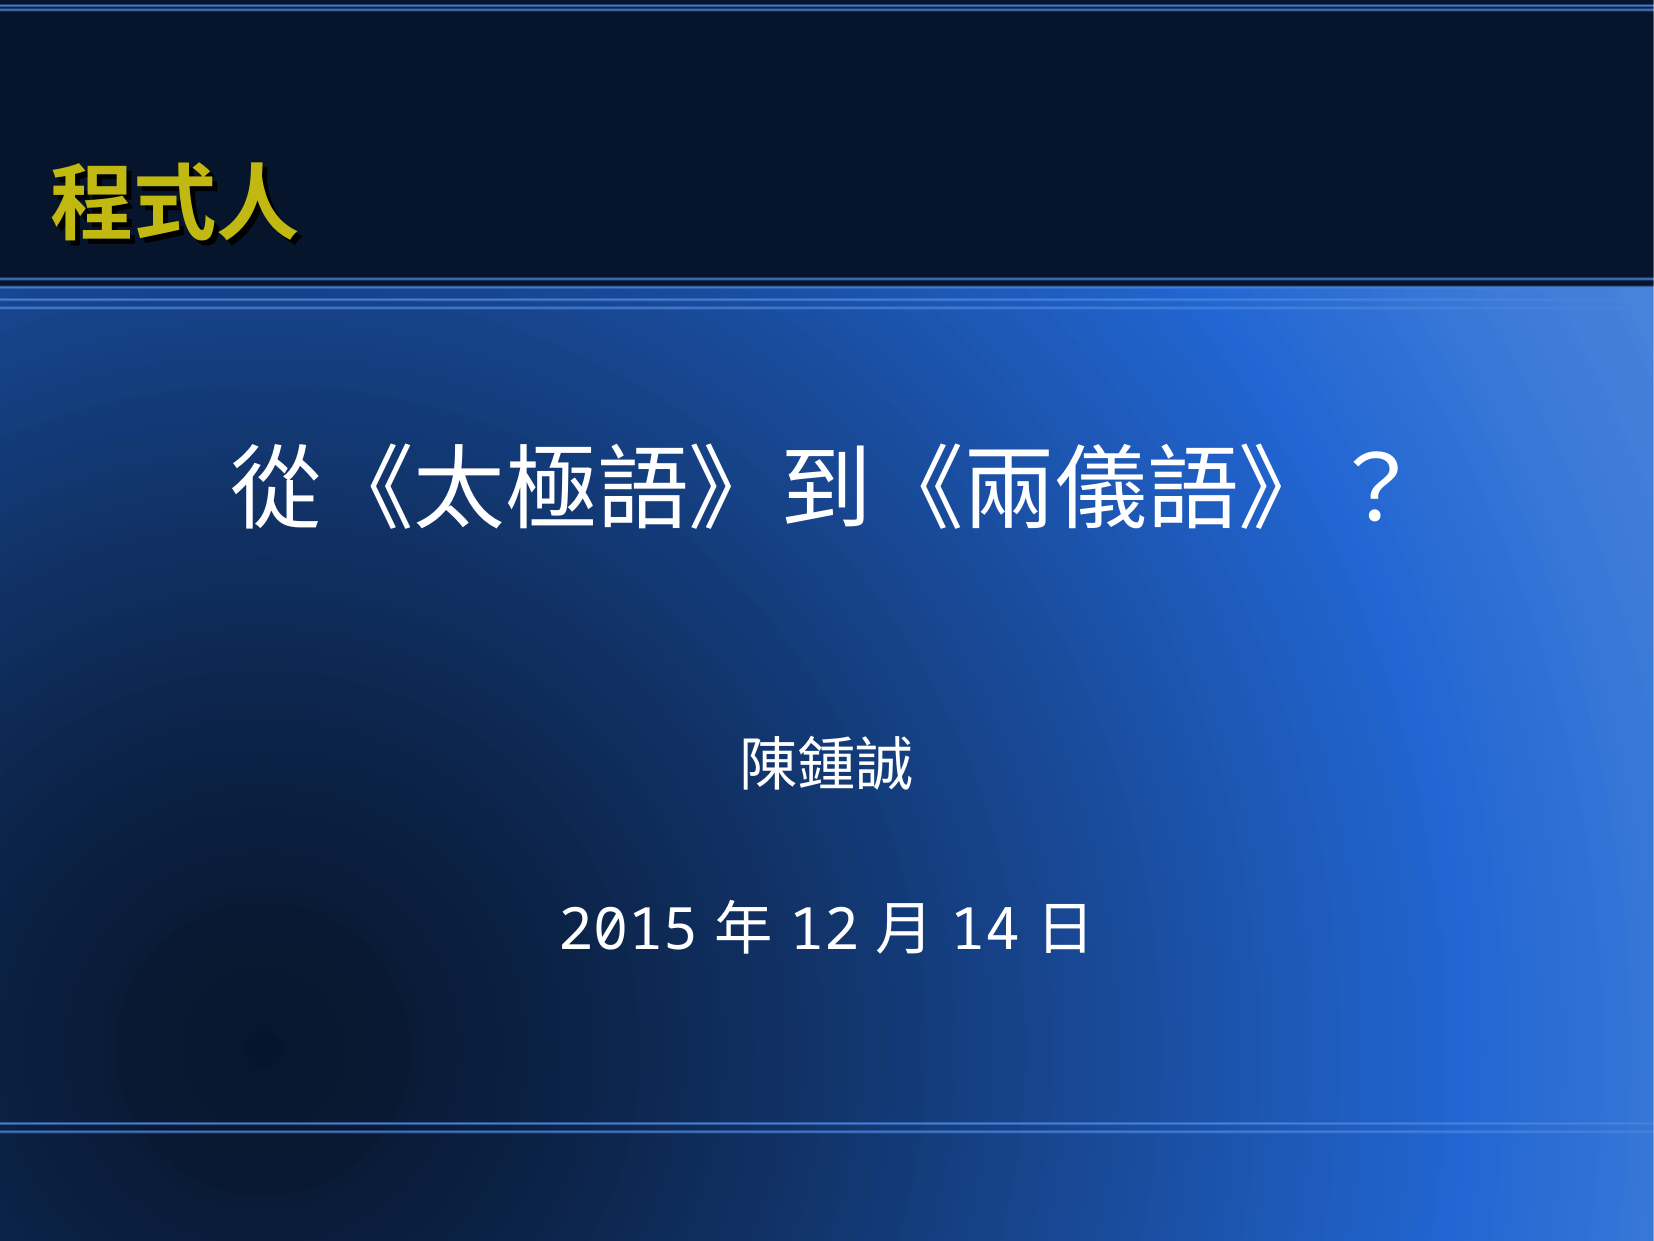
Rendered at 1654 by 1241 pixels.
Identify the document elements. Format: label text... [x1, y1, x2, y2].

text_box 程式人 [35, 129, 378, 325]
picture [0, 0, 1654, 1241]
subtitle 從《太極語》到《兩儀語》？ 陳鍾誠 2015年12月14日 [82, 307, 1571, 1075]
